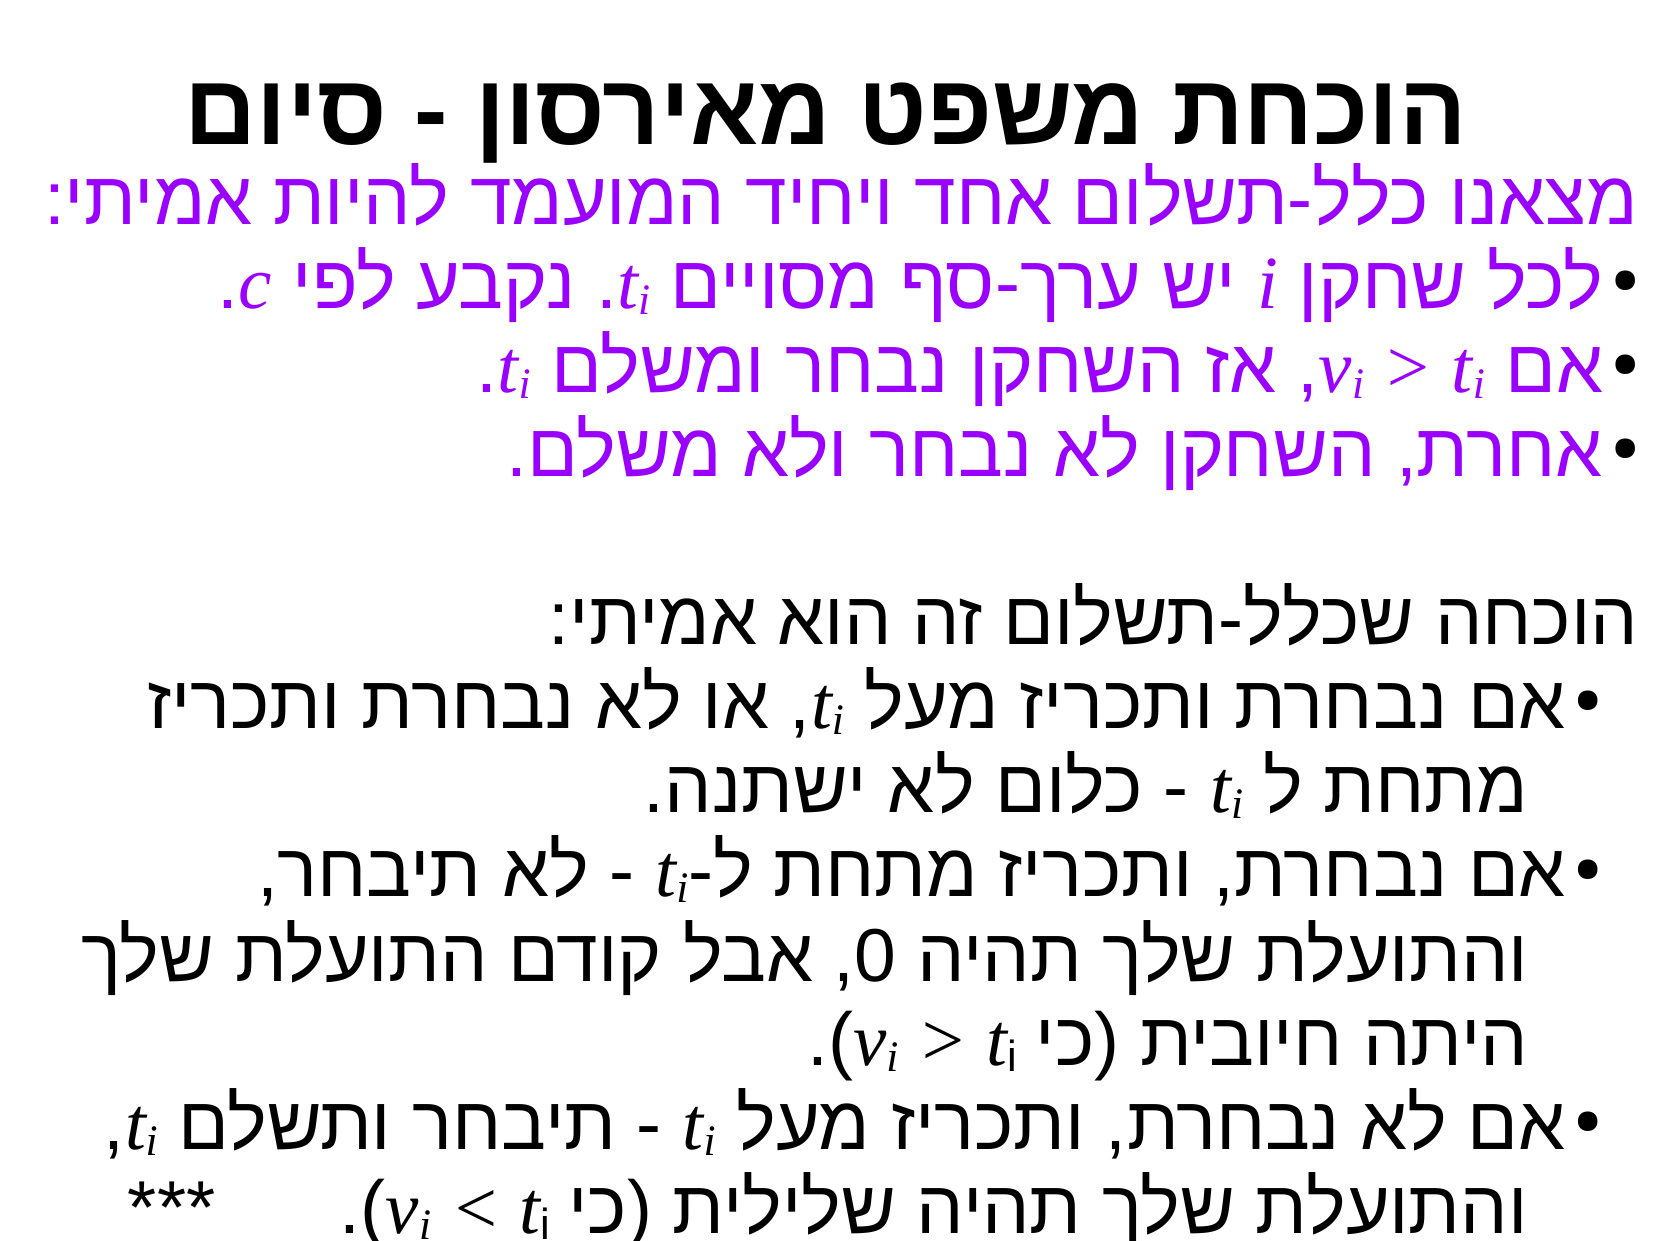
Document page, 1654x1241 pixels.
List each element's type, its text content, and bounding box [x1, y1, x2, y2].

text_box מצאנו כלל-תשלום אחד ויחיד המועמד להיות אמיתי: לכל שחקן i יש ערך-סף מסויים ti. נקבע לפי c. אם vi > ti, אז השחקן נבחר ומשלם ti. אחרת, השחקן לא נבחר ולא משלם. הוכחה שכלל-תשלום זה הוא אמיתי: אם נבחרת ותכריז מעל ti, או לא נבחרת ותכריז מתחת ל ti - כלום לא ישתנה. אם נבחרת, ותכריז מתחת ל-ti - לא תיבחר, והתועלת שלך תהיה 0, אבל קודם התועלת שלך היתה חיובית (כי vi > ti). אם לא נבחרת, ותכריז מעל ti - תיבחר ותשלם ti, והתועלת שלך תהיה שלילית (כי vi < ti). *** [0, 148, 1654, 1241]
title הוכחת משפט מאירסון - סיום [0, 21, 1654, 148]
